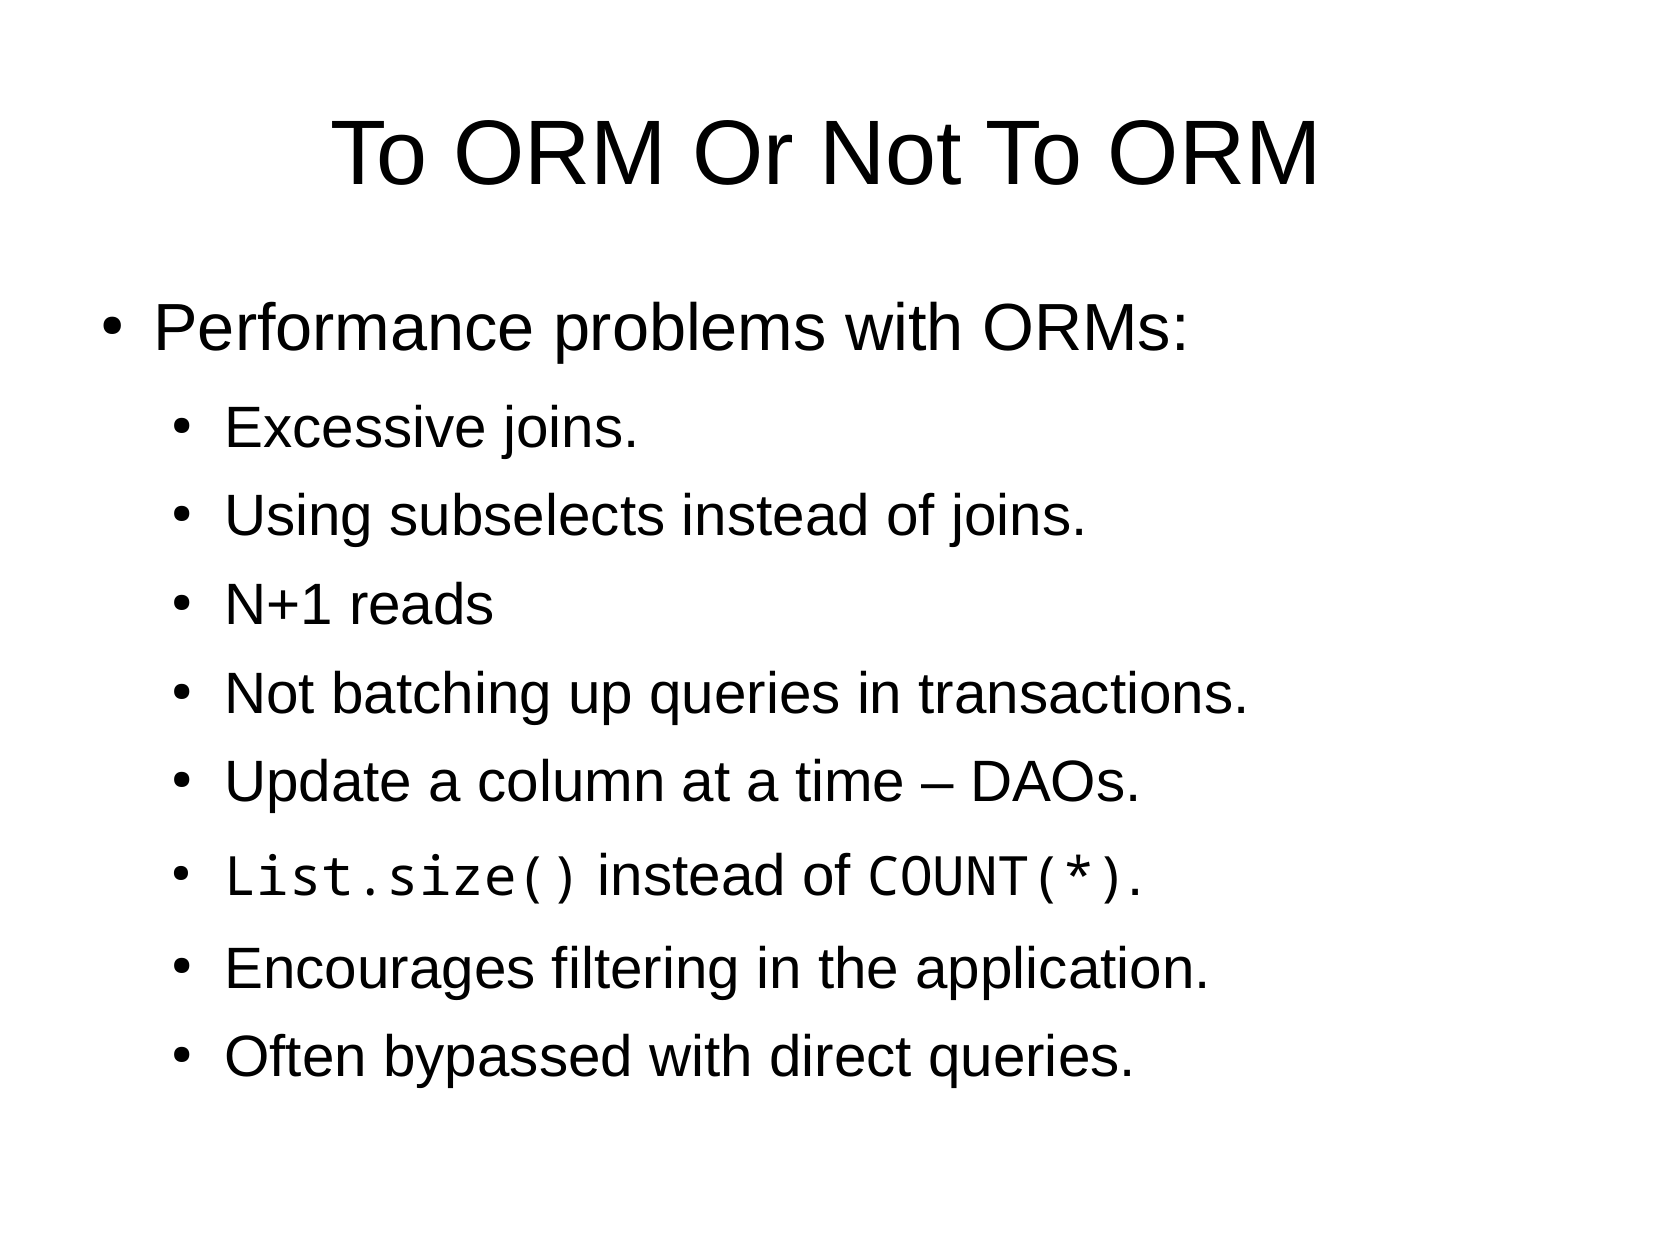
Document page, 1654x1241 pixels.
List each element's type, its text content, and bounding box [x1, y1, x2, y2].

title To ORM Or Not To ORM [82, 56, 1571, 250]
list Performance problems with ORMs: Excessive joins. Using subselects instead of joins. N+1 reads Not batching up queries in transactions. Update a column at a time – DAOs. List.size() instead of COUNT(*). Encourages filtering in the application. Often bypassed with direct queries. [82, 290, 1571, 1109]
